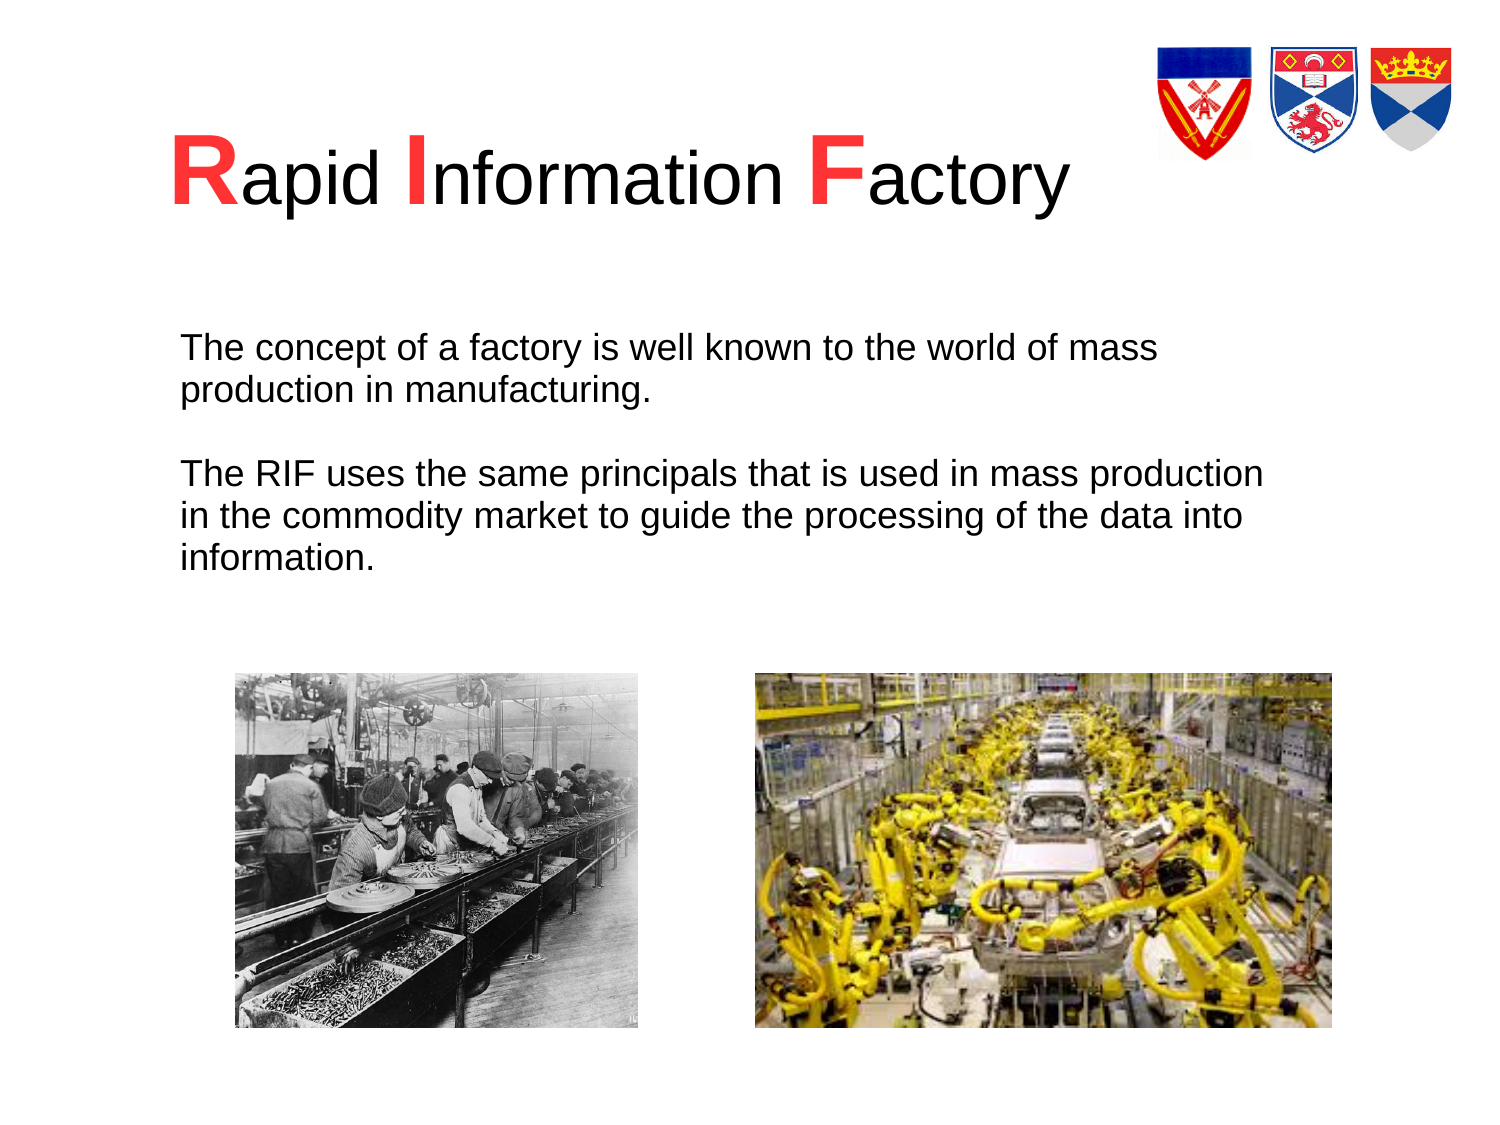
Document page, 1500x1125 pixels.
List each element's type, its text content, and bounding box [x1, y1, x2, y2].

text_box Rapid Information Factory [153, 106, 1111, 234]
picture [755, 673, 1332, 1028]
text_box The concept of a factory is well known to the world of mass production in manufacturing. The RIF uses the same principals that is used in mass production in the commodity market to guide the processing of the data into information. [165, 318, 1312, 586]
picture [1157, 47, 1252, 161]
picture [235, 673, 638, 1028]
picture [1268, 45, 1465, 154]
